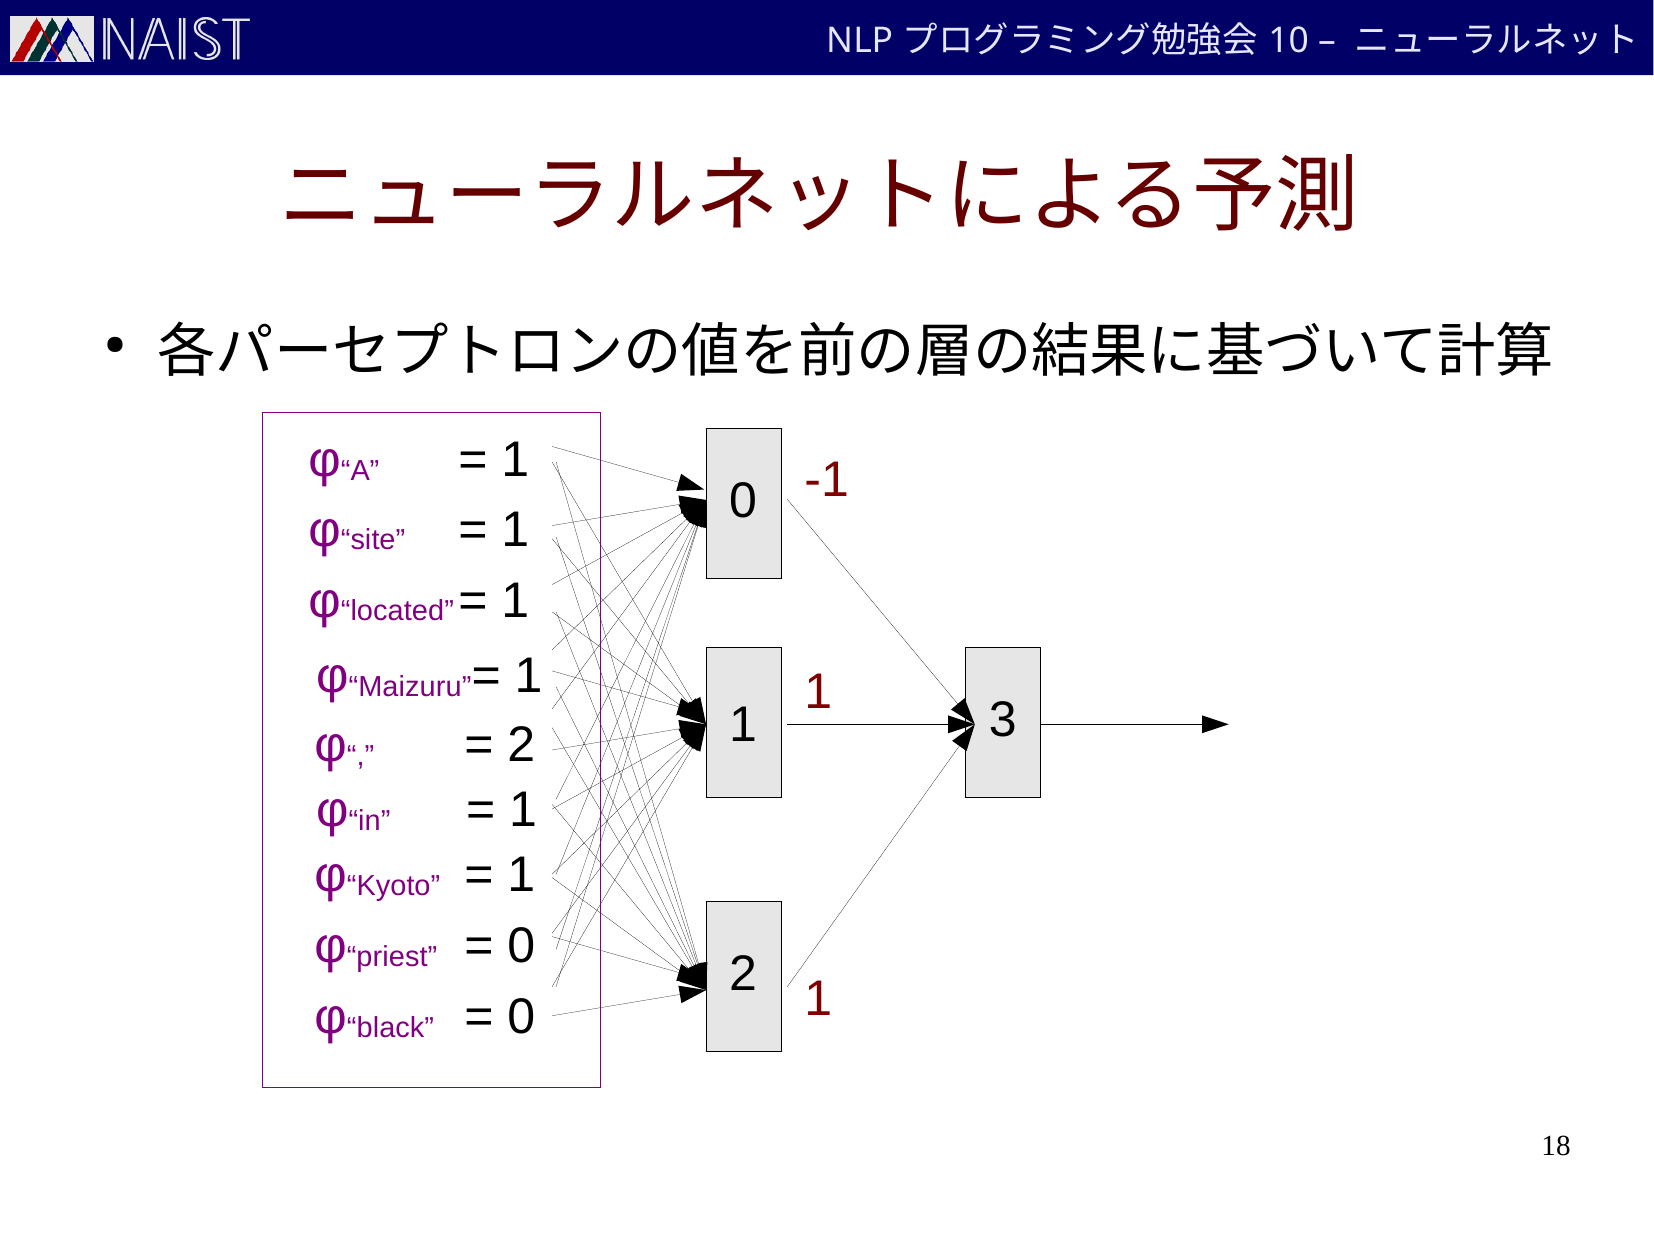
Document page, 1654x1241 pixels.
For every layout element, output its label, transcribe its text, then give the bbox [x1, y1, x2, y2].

text_box [706, 901, 782, 1052]
title ニューラルネットによる予測 [75, 92, 1564, 285]
text_box [965, 647, 1041, 798]
text_box φ“in” = 1 [301, 774, 552, 862]
text_box φ“A” = 1 [293, 424, 545, 493]
text_box φ“site” = 1 [293, 493, 545, 564]
text_box φ“Maizuru”= 1 [301, 639, 558, 727]
text_box 1 [789, 656, 847, 727]
picture [10, 16, 94, 62]
text_box [706, 647, 782, 798]
text_box φ“priest” = 0 [299, 910, 551, 980]
text_box 1 [789, 963, 847, 1034]
text_box [706, 428, 782, 579]
text_box 3 [974, 683, 1032, 755]
text_box φ“black” = 0 [299, 980, 551, 1069]
text_box φ“Kyoto” = 1 [299, 839, 551, 910]
text_box φ“,” = 2 [299, 708, 551, 797]
list 各パーセプトロンの値を前の層の結果に基づいて計算 [86, 303, 1576, 417]
list 各パーセプトロンの値を前の層の結果に基づいて計算 [263, 413, 600, 417]
text_box 2 [714, 937, 772, 1008]
text_box 0 [714, 464, 772, 536]
text_box φ“located” = 1 [293, 564, 545, 652]
text_box -1 [789, 443, 864, 515]
picture [102, 17, 251, 60]
text_box 1 [714, 689, 772, 760]
